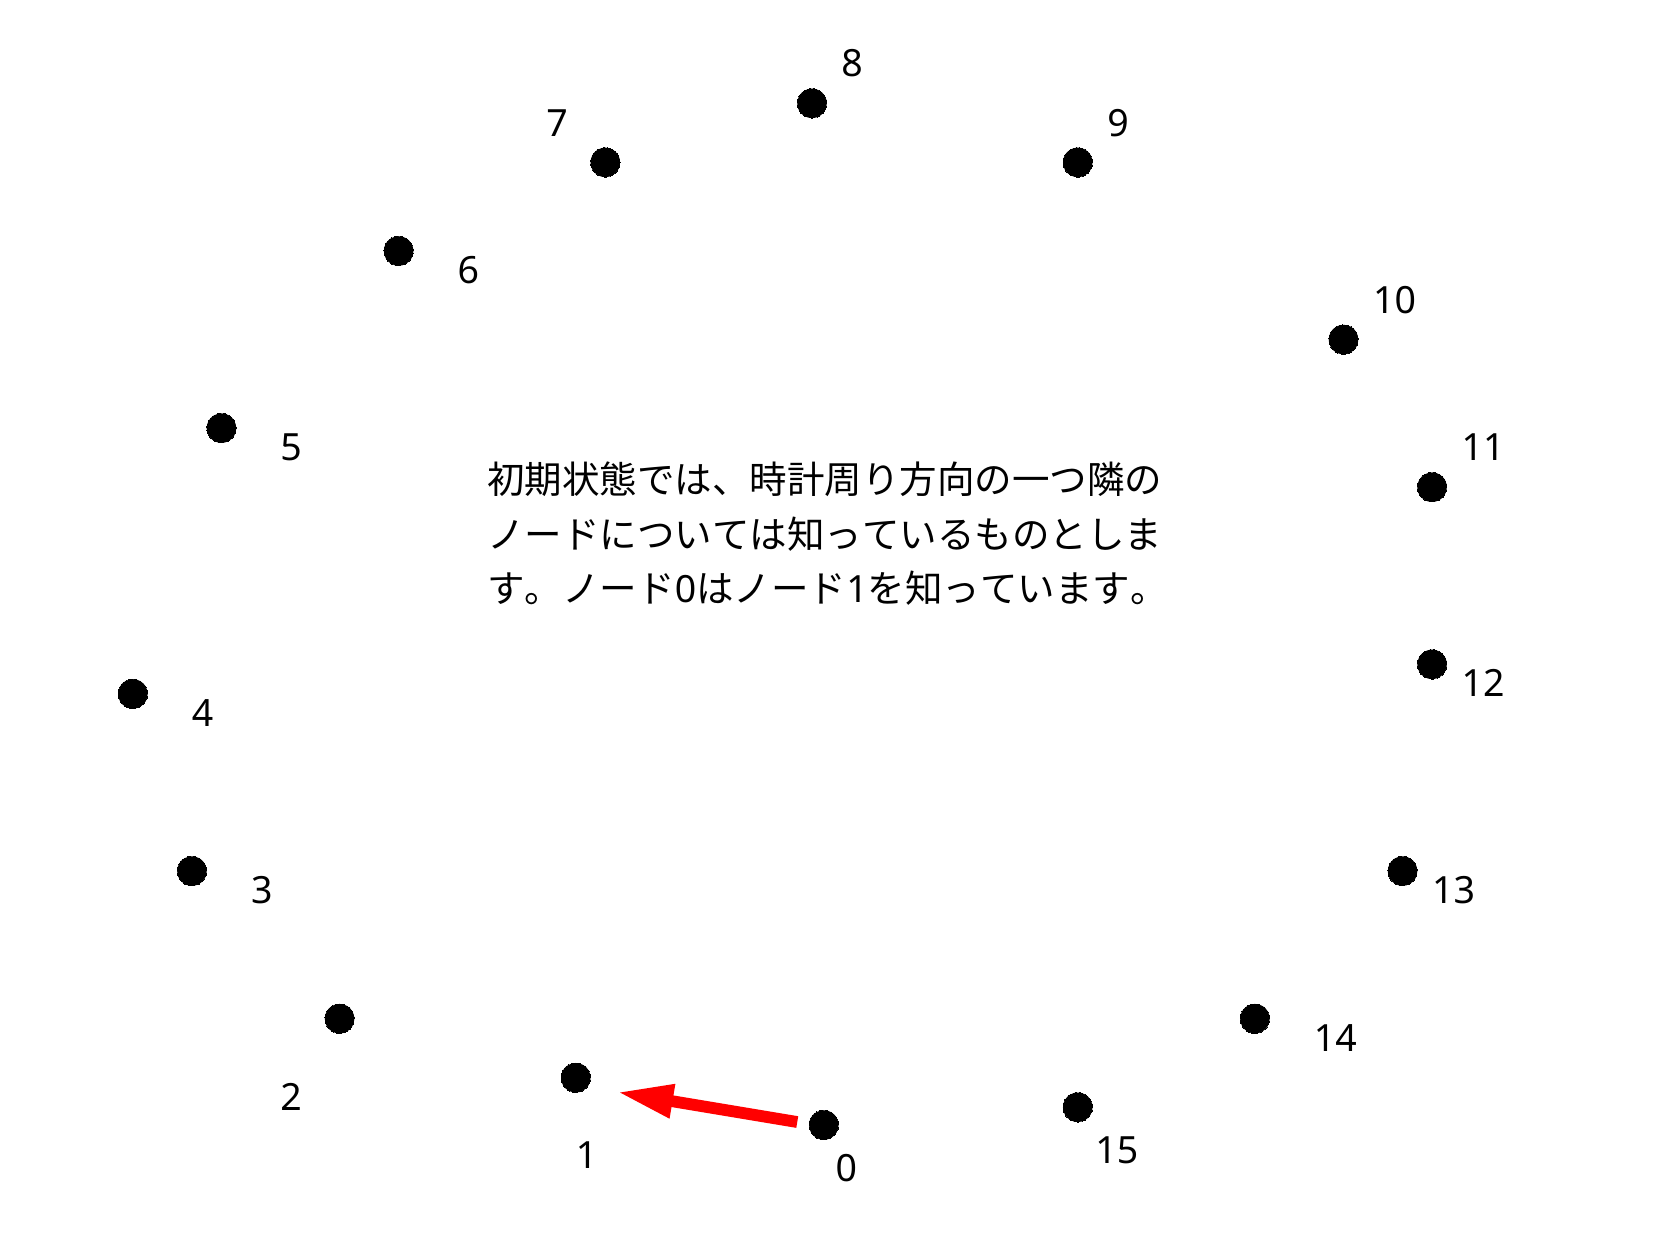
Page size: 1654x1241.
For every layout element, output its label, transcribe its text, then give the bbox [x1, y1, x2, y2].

text_box [206, 413, 237, 443]
text_box 0 [820, 1133, 880, 1194]
text_box 2 [265, 1063, 384, 1123]
text_box [383, 236, 414, 266]
text_box [1387, 856, 1417, 886]
text_box 1 [561, 1121, 621, 1182]
text_box [1062, 147, 1093, 178]
text_box [1417, 472, 1447, 502]
text_box [809, 1110, 839, 1140]
text_box [1240, 1003, 1270, 1034]
text_box [590, 147, 621, 178]
text_box [1328, 324, 1359, 355]
text_box 15 [1080, 1115, 1182, 1176]
text_box 7 [531, 88, 591, 149]
text_box 13 [1417, 855, 1506, 916]
text_box 6 [442, 236, 502, 296]
text_box 14 [1299, 1003, 1388, 1064]
text_box 11 [1446, 413, 1536, 473]
text_box 初期状態では、時計周り方向の一つ隣のノードについては知っているものとします。ノード0はノード1を知っています。 [472, 442, 1241, 593]
text_box 3 [236, 855, 296, 916]
text_box 9 [1092, 88, 1152, 149]
text_box 5 [265, 412, 325, 473]
text_box 12 [1446, 649, 1536, 709]
text_box [561, 1062, 591, 1093]
text_box 10 [1358, 265, 1447, 326]
text_box 4 [177, 678, 237, 739]
text_box [1417, 649, 1446, 680]
text_box [797, 88, 827, 119]
text_box [177, 856, 207, 886]
text_box [1062, 1092, 1093, 1123]
text_box 8 [826, 28, 886, 89]
text_box [118, 679, 148, 709]
text_box [324, 1003, 355, 1034]
